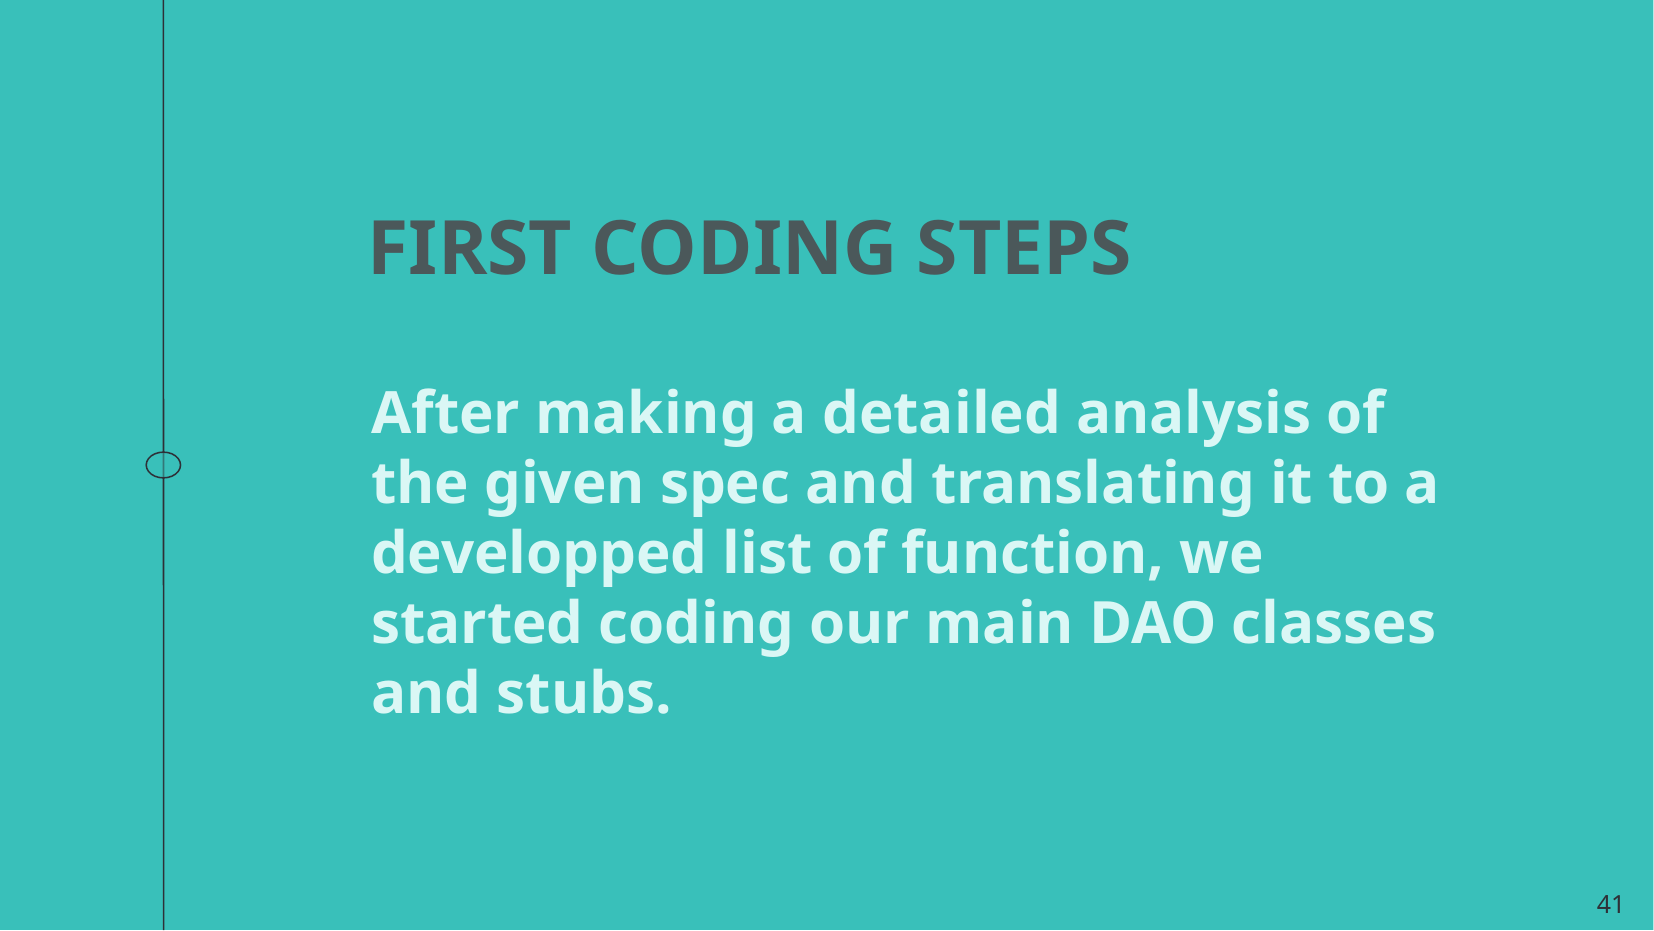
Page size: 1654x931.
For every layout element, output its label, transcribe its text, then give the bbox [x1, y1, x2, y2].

slide_number <numéro> [1541, 873, 1641, 931]
subtitle FIRST CODING STEPS [352, 188, 1560, 300]
list After making a detailed analysis of the given spec and translating it to a developped list of function, we started coding our main DAO classes and stubs. [285, 360, 1492, 663]
